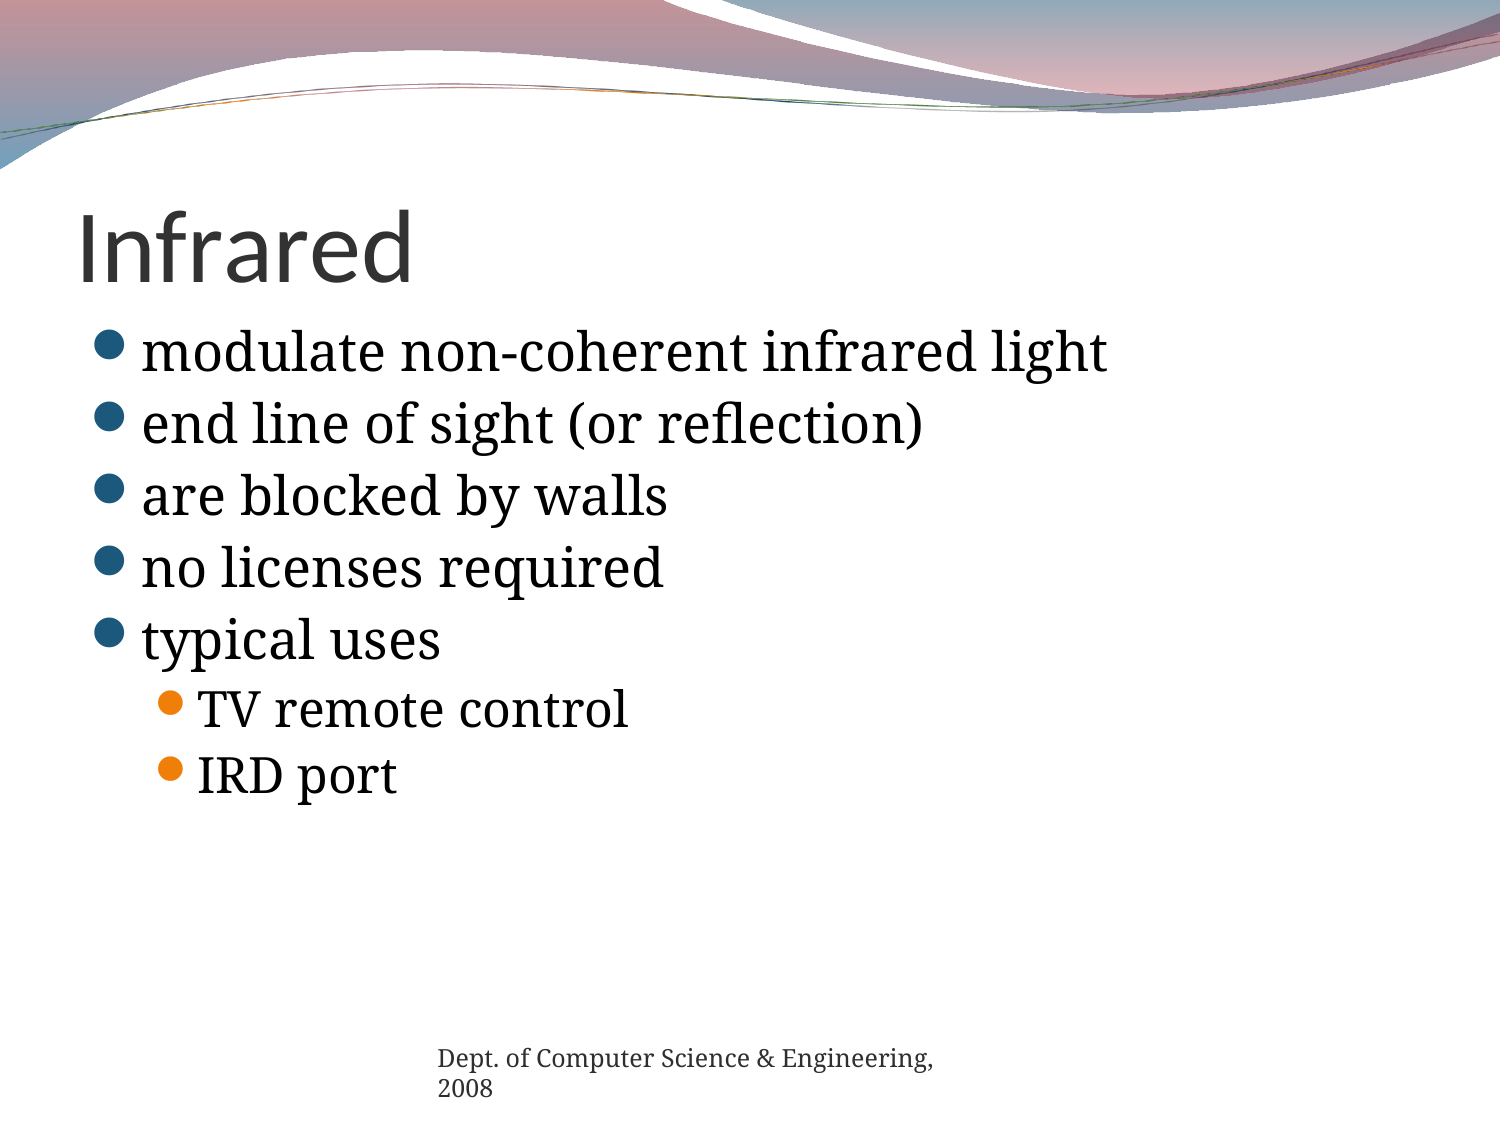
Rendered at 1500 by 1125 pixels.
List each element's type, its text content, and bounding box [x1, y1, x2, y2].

list modulate non-coherent infrared light end line of sight (or reflection) are blocked by walls no licenses required typical uses TV remote control IRD port [75, 317, 1426, 1038]
text_box Dept. of Computer Science & Engineering, 2008 [437, 1042, 988, 1103]
title Infrared [75, 115, 1426, 304]
picture [0, 33, 1500, 140]
